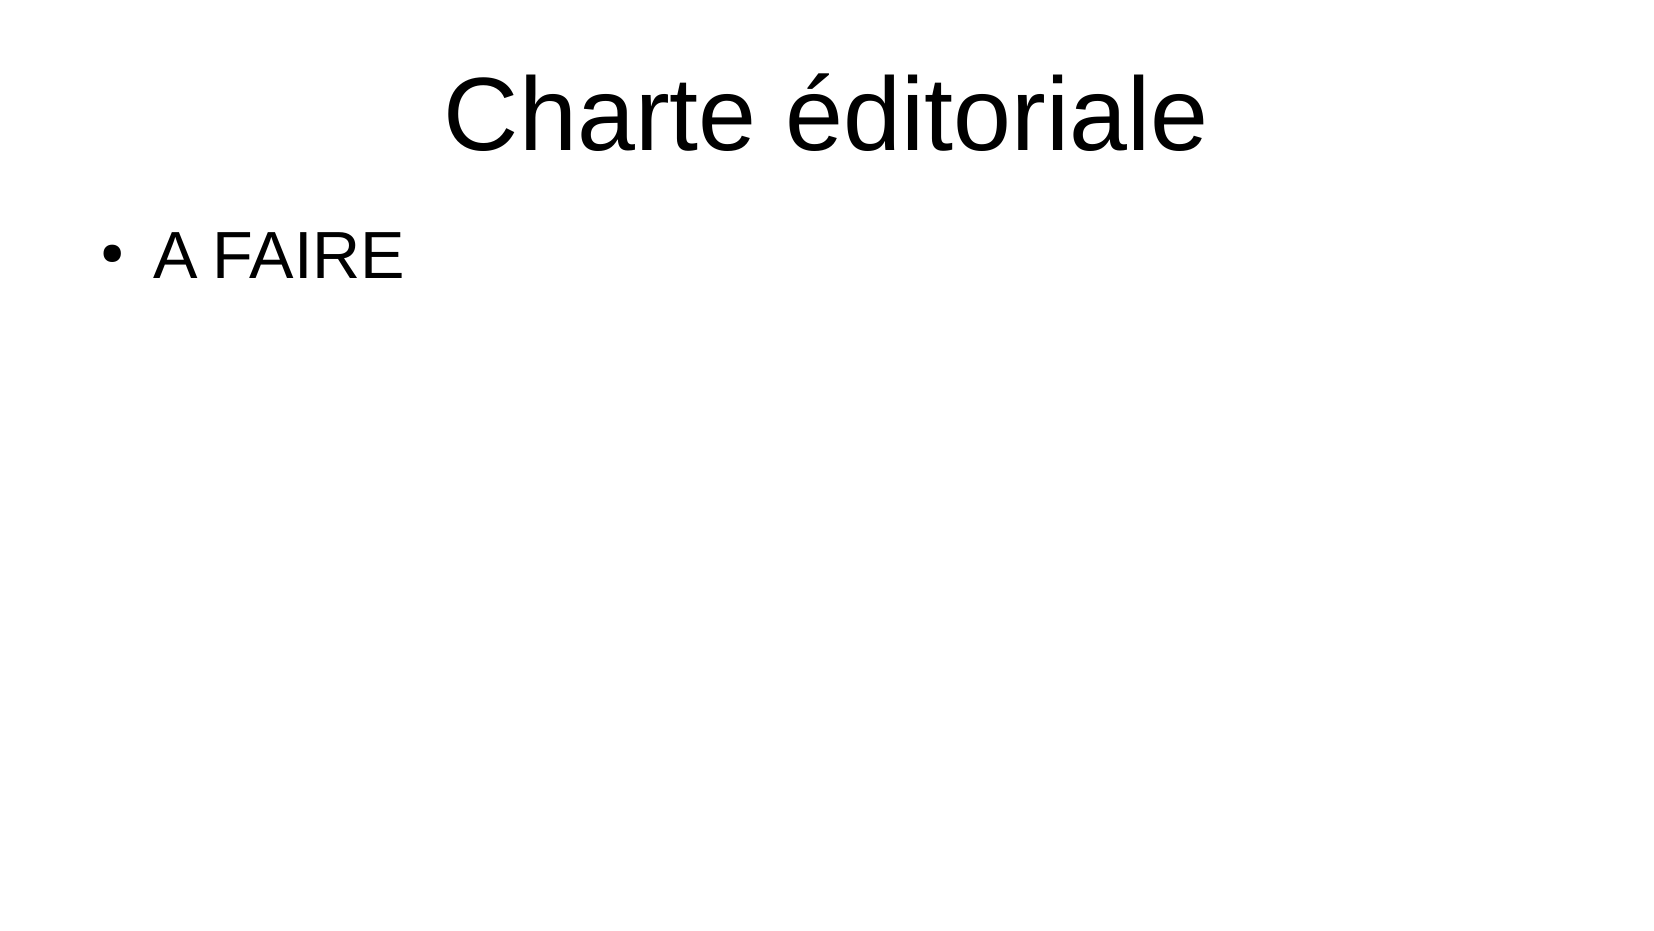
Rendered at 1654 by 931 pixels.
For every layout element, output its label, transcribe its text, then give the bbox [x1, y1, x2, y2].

list A FAIRE [82, 217, 1571, 758]
title Charte éditoriale [82, 37, 1571, 193]
